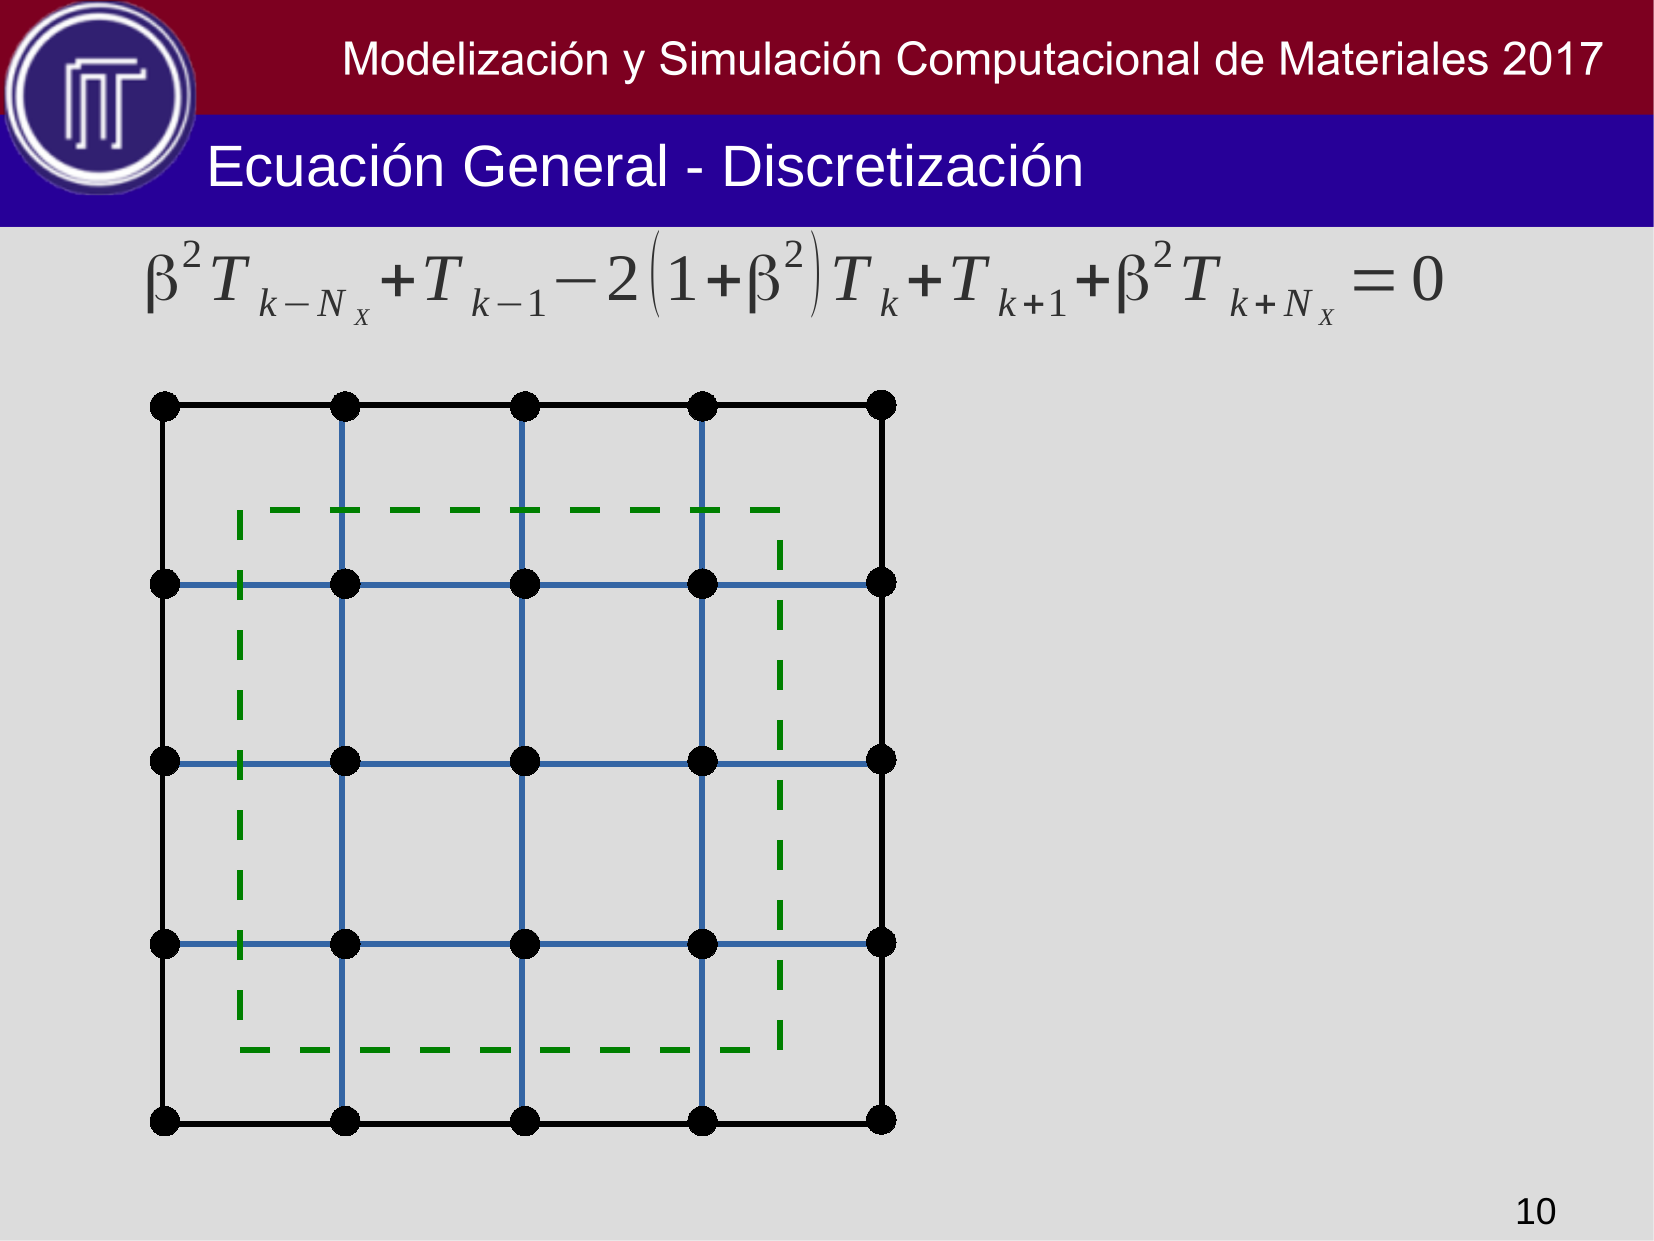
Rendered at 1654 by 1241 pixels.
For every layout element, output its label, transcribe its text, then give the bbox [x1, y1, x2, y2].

text_box [330, 391, 361, 422]
text_box [866, 927, 897, 958]
text_box [866, 390, 897, 420]
text_box [150, 391, 180, 422]
text_box [687, 391, 718, 422]
text_box [510, 1106, 540, 1136]
text_box [687, 568, 718, 599]
text_box [150, 1106, 180, 1136]
text_box Ecuación General - Discretización [191, 126, 1392, 207]
text_box [330, 746, 361, 776]
text_box 20 [1500, 1182, 1654, 1241]
text_box [866, 744, 897, 775]
text_box [687, 1106, 718, 1136]
text_box [866, 567, 897, 597]
text_box [866, 1104, 897, 1135]
text_box [510, 391, 540, 422]
text_box [687, 746, 718, 776]
text_box [330, 1106, 361, 1136]
chart [137, 227, 1453, 332]
text_box [510, 568, 540, 599]
picture [0, 0, 1654, 1241]
text_box [150, 929, 180, 959]
text_box [510, 929, 540, 959]
text_box [150, 568, 180, 599]
text_box [510, 746, 540, 776]
text_box [330, 929, 361, 959]
text_box [330, 568, 361, 599]
text_box [687, 929, 718, 959]
text_box [150, 746, 180, 776]
